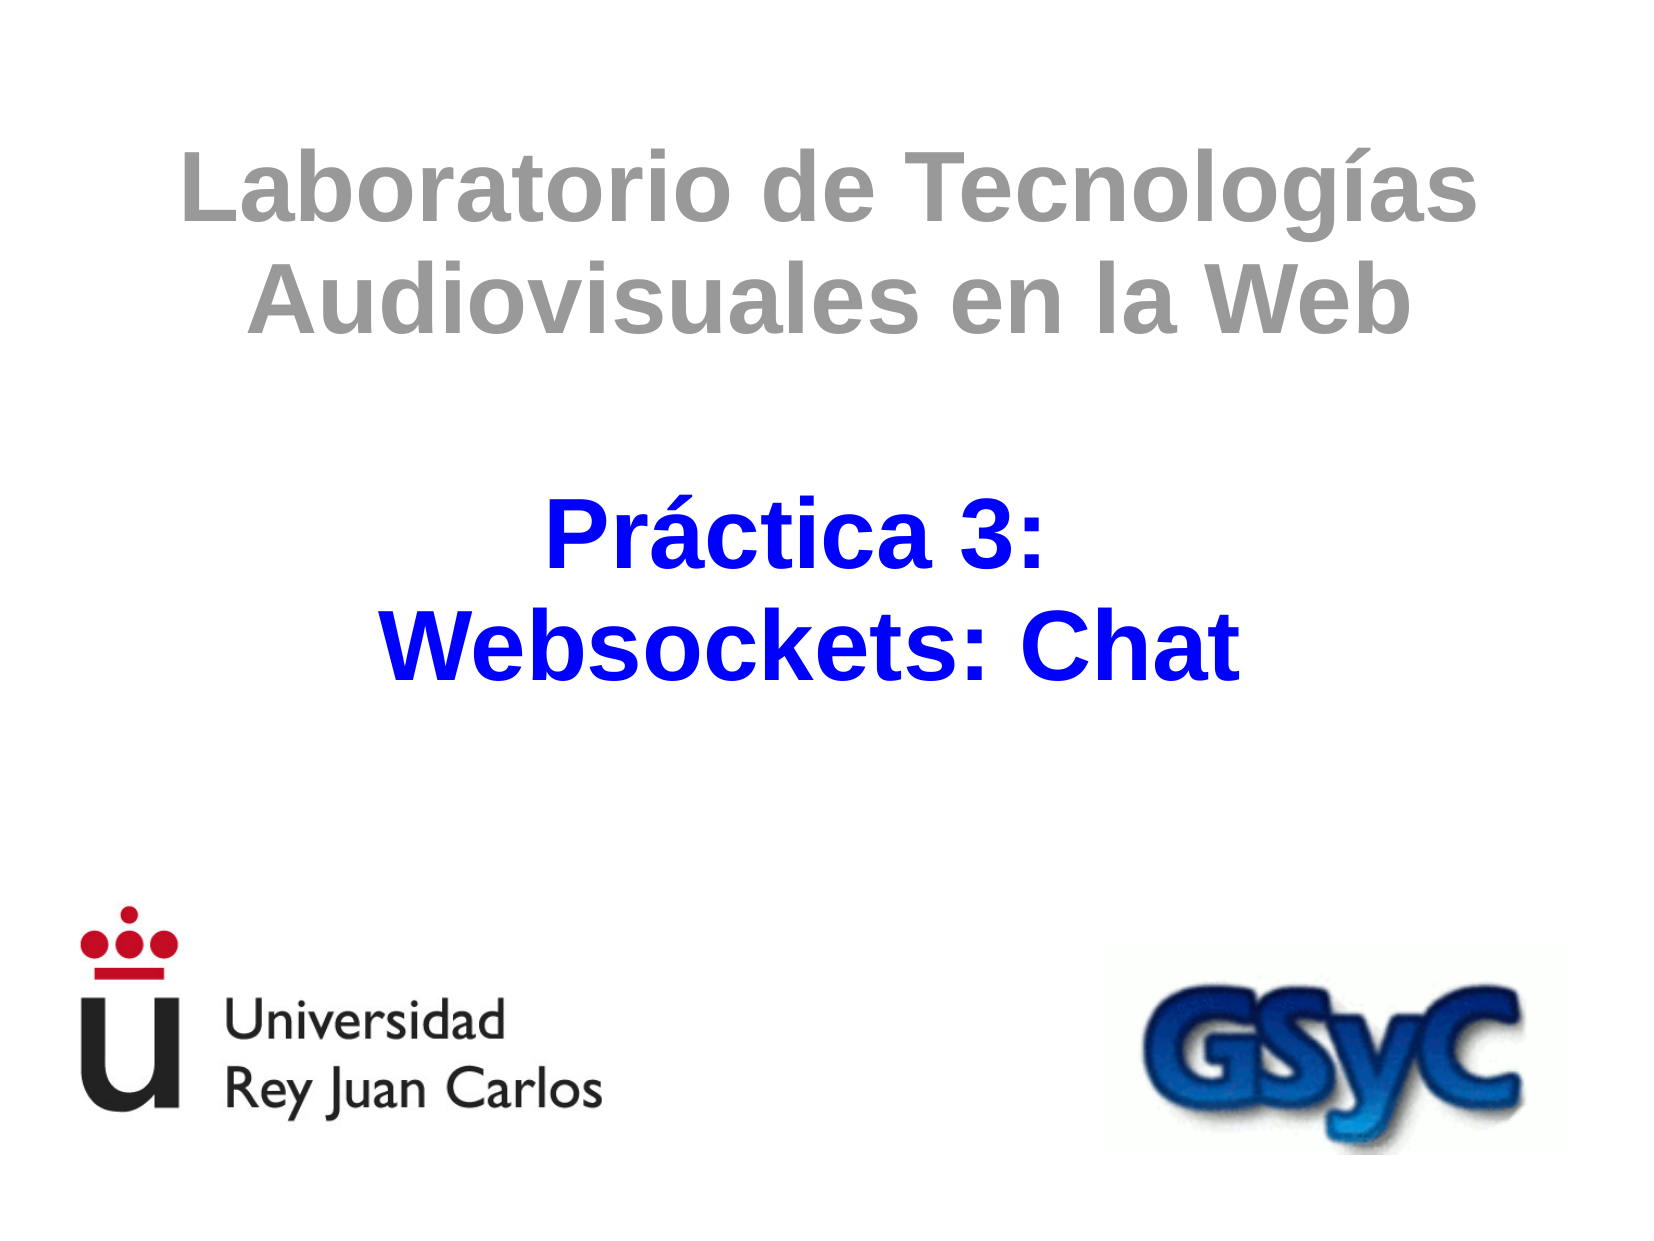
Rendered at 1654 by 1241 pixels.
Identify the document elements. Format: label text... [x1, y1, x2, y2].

picture [1103, 944, 1561, 1156]
picture [46, 884, 631, 1141]
title Laboratorio de Tecnologías Audiovisuales en la Web [144, 75, 1516, 411]
title Práctica 3: Websockets: Chat [135, 478, 1486, 702]
